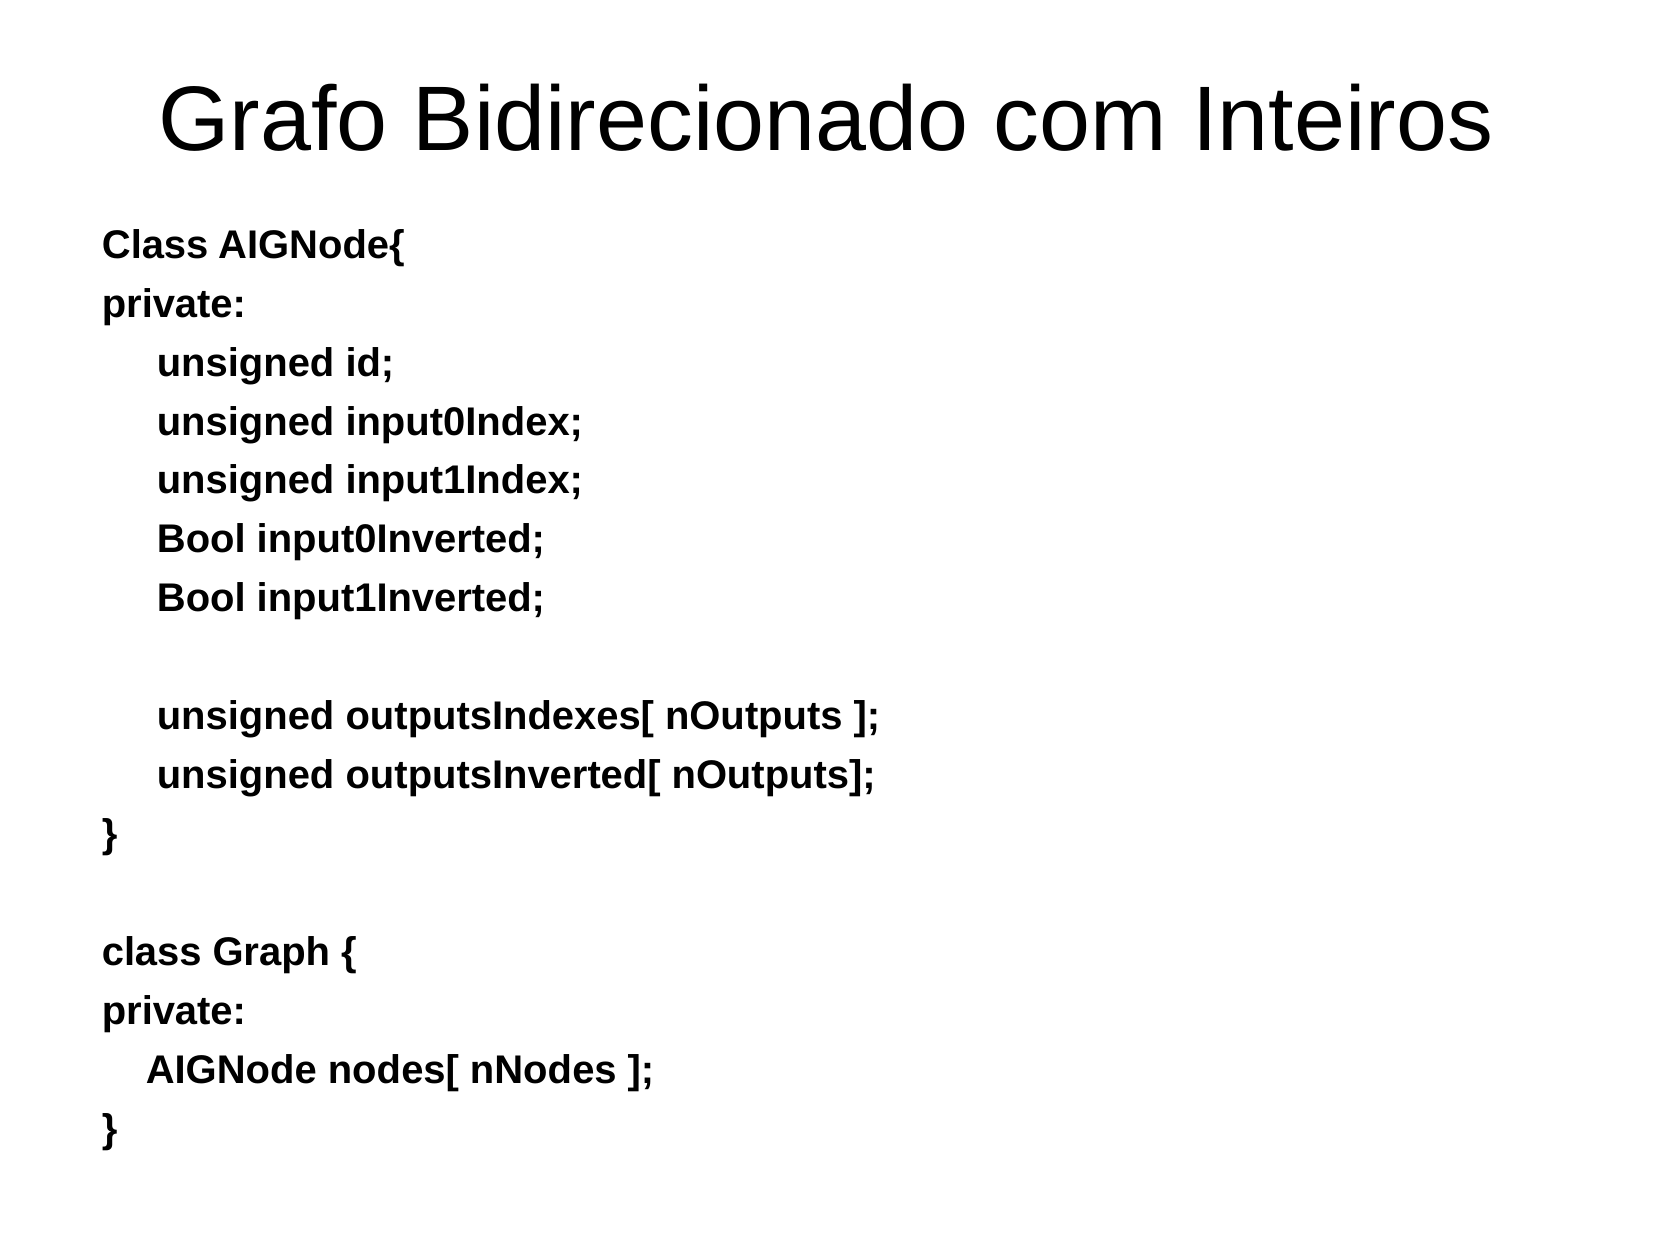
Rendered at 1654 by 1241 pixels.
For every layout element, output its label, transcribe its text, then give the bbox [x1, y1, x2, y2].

list Class AIGNode{ private: unsigned id; unsigned input0Index; unsigned input1Index; Bool input0Inverted; Bool input1Inverted; unsigned outputsIndexes[ nOutputs ]; unsigned outputsInverted[ nOutputs]; } class Graph { private: AIGNode nodes[ nNodes ]; } [101, 222, 1591, 1165]
title Grafo Bidirecionado com Inteiros [82, 15, 1571, 223]
